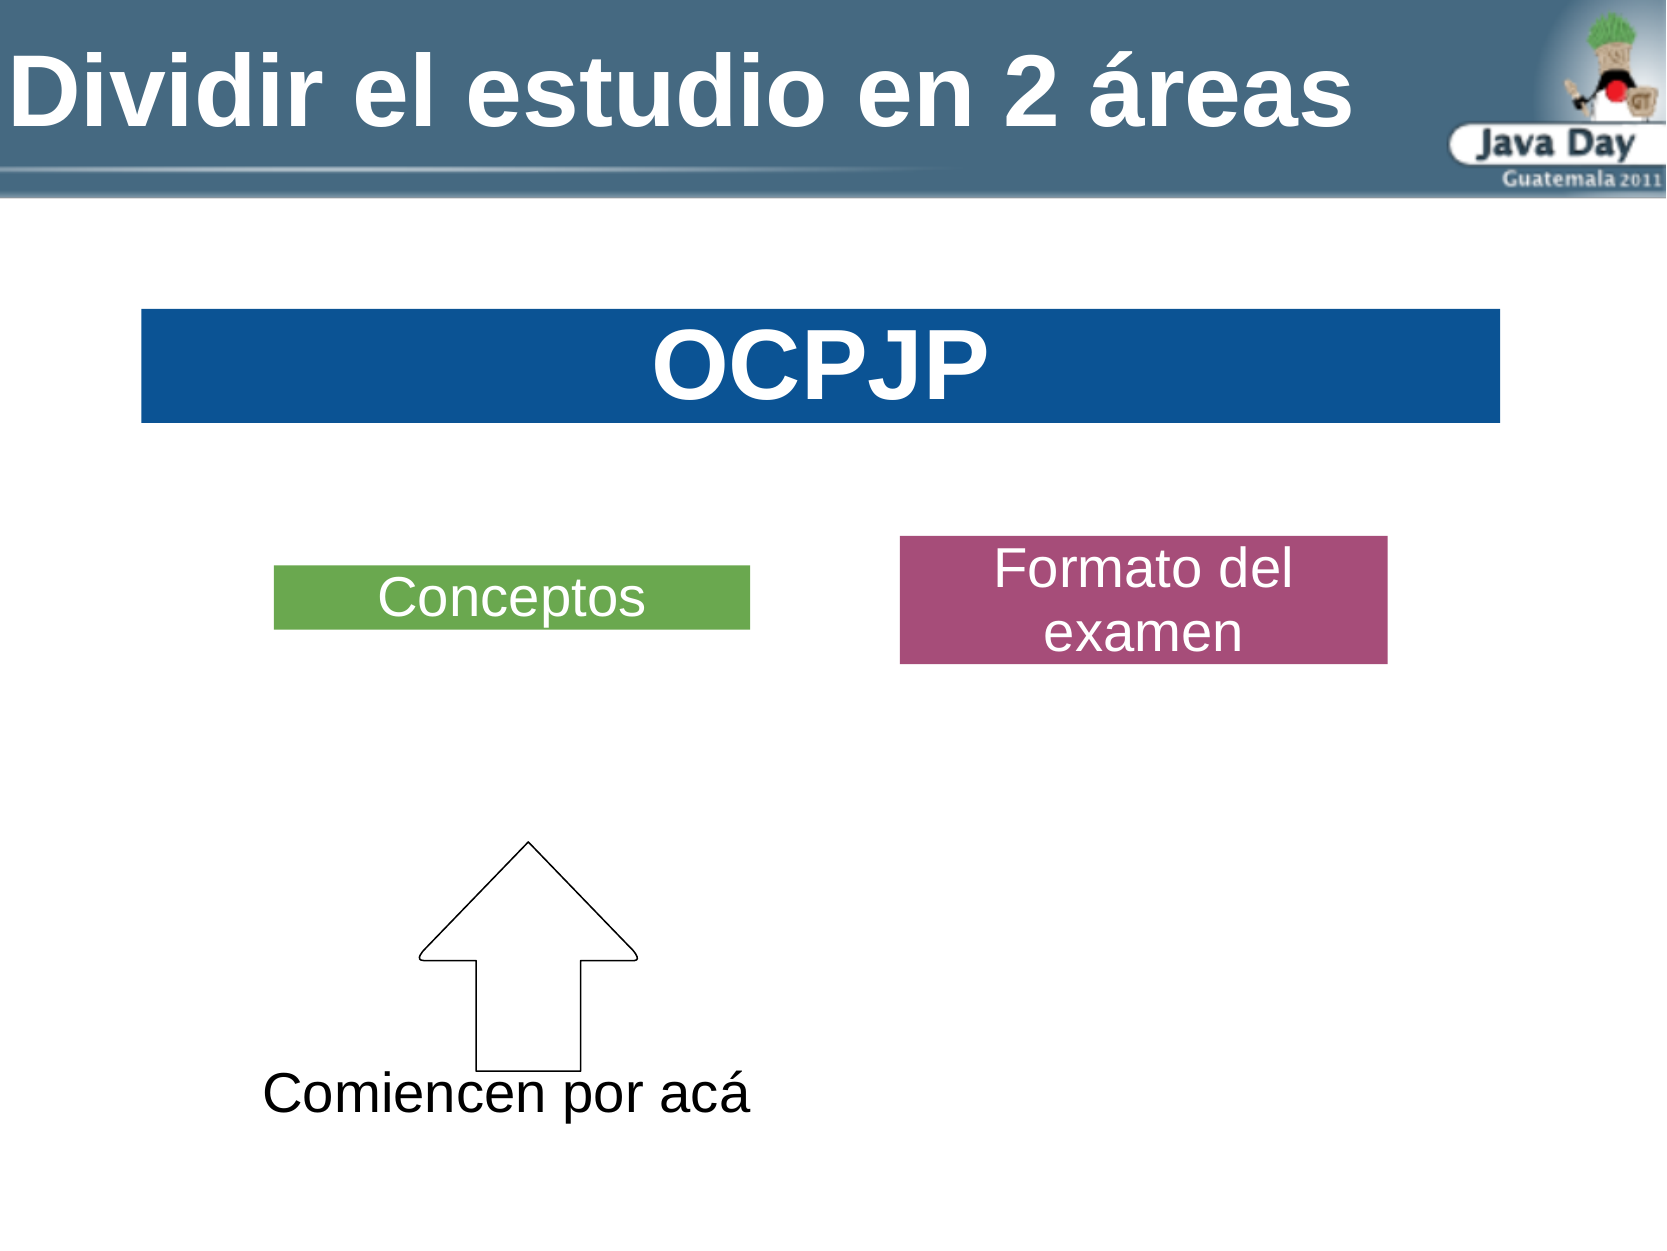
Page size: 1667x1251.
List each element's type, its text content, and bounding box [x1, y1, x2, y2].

picture [0, 0, 1666, 200]
text_box Formato del examen [899, 535, 1388, 665]
text_box Dividir el estudio en 2 áreas [7, 33, 1502, 151]
text_box [419, 841, 638, 1060]
text_box Comiencen por acá [262, 1060, 809, 1126]
text_box Conceptos [273, 565, 751, 630]
text_box OCPJP [141, 308, 1501, 423]
